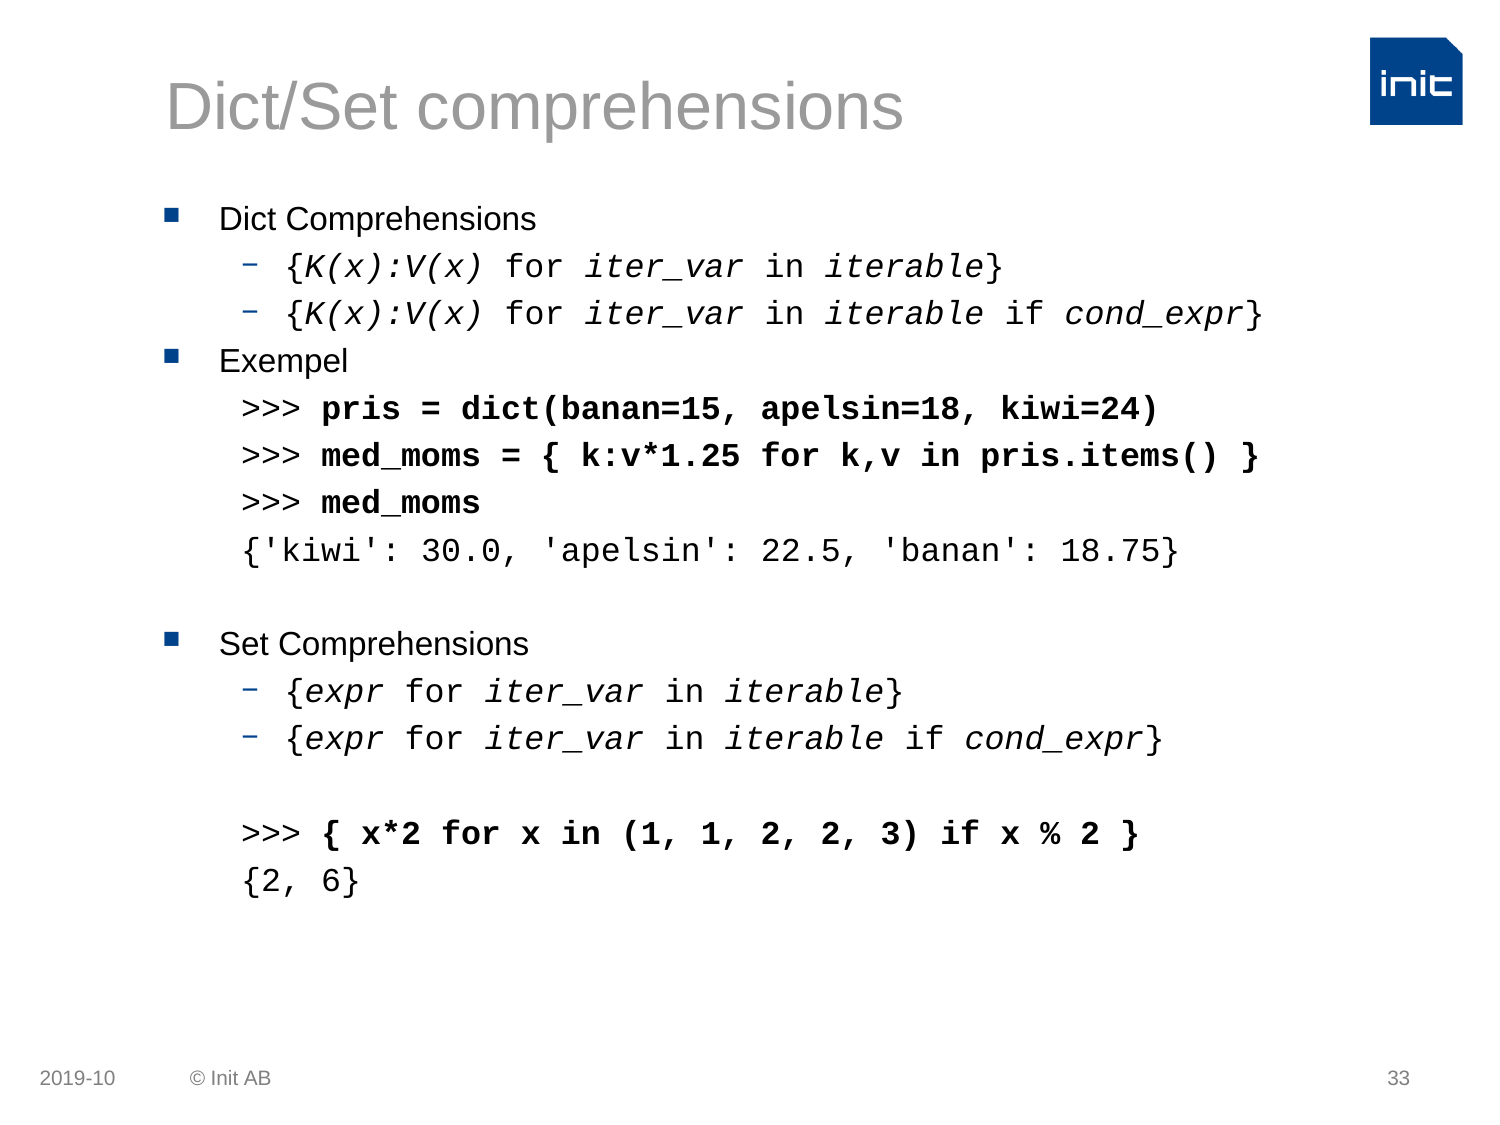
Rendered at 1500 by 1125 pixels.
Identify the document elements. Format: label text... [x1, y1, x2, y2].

text_box 2019-10 [24, 1037, 151, 1098]
picture [1370, 37, 1463, 125]
text_box Dict Comprehensions {K(x):V(x) for iter_var in iterable} {K(x):V(x) for iter_var in iterable if cond_expr} Exempel >>> pris = dict(banan=15, apelsin=18, kiwi=24) >>> med_moms = { k:v*1.25 for k,v in pris.items() } >>> med_moms {'kiwi': 30.0, 'apelsin': 22.5, 'banan': 18.75} Set Comprehensions {expr for iter_var in iterable} {expr for iter_var in iterable if cond_expr} >>> { x*2 for x in (1, 1, 2, 2, 3) if x % 2 } {2, 6} [150, 189, 1351, 1028]
text_box Dict/Set comprehensions [150, 0, 1351, 151]
text_box © Init AB [174, 1037, 1326, 1098]
text_box <nummer> [1350, 1037, 1426, 1098]
